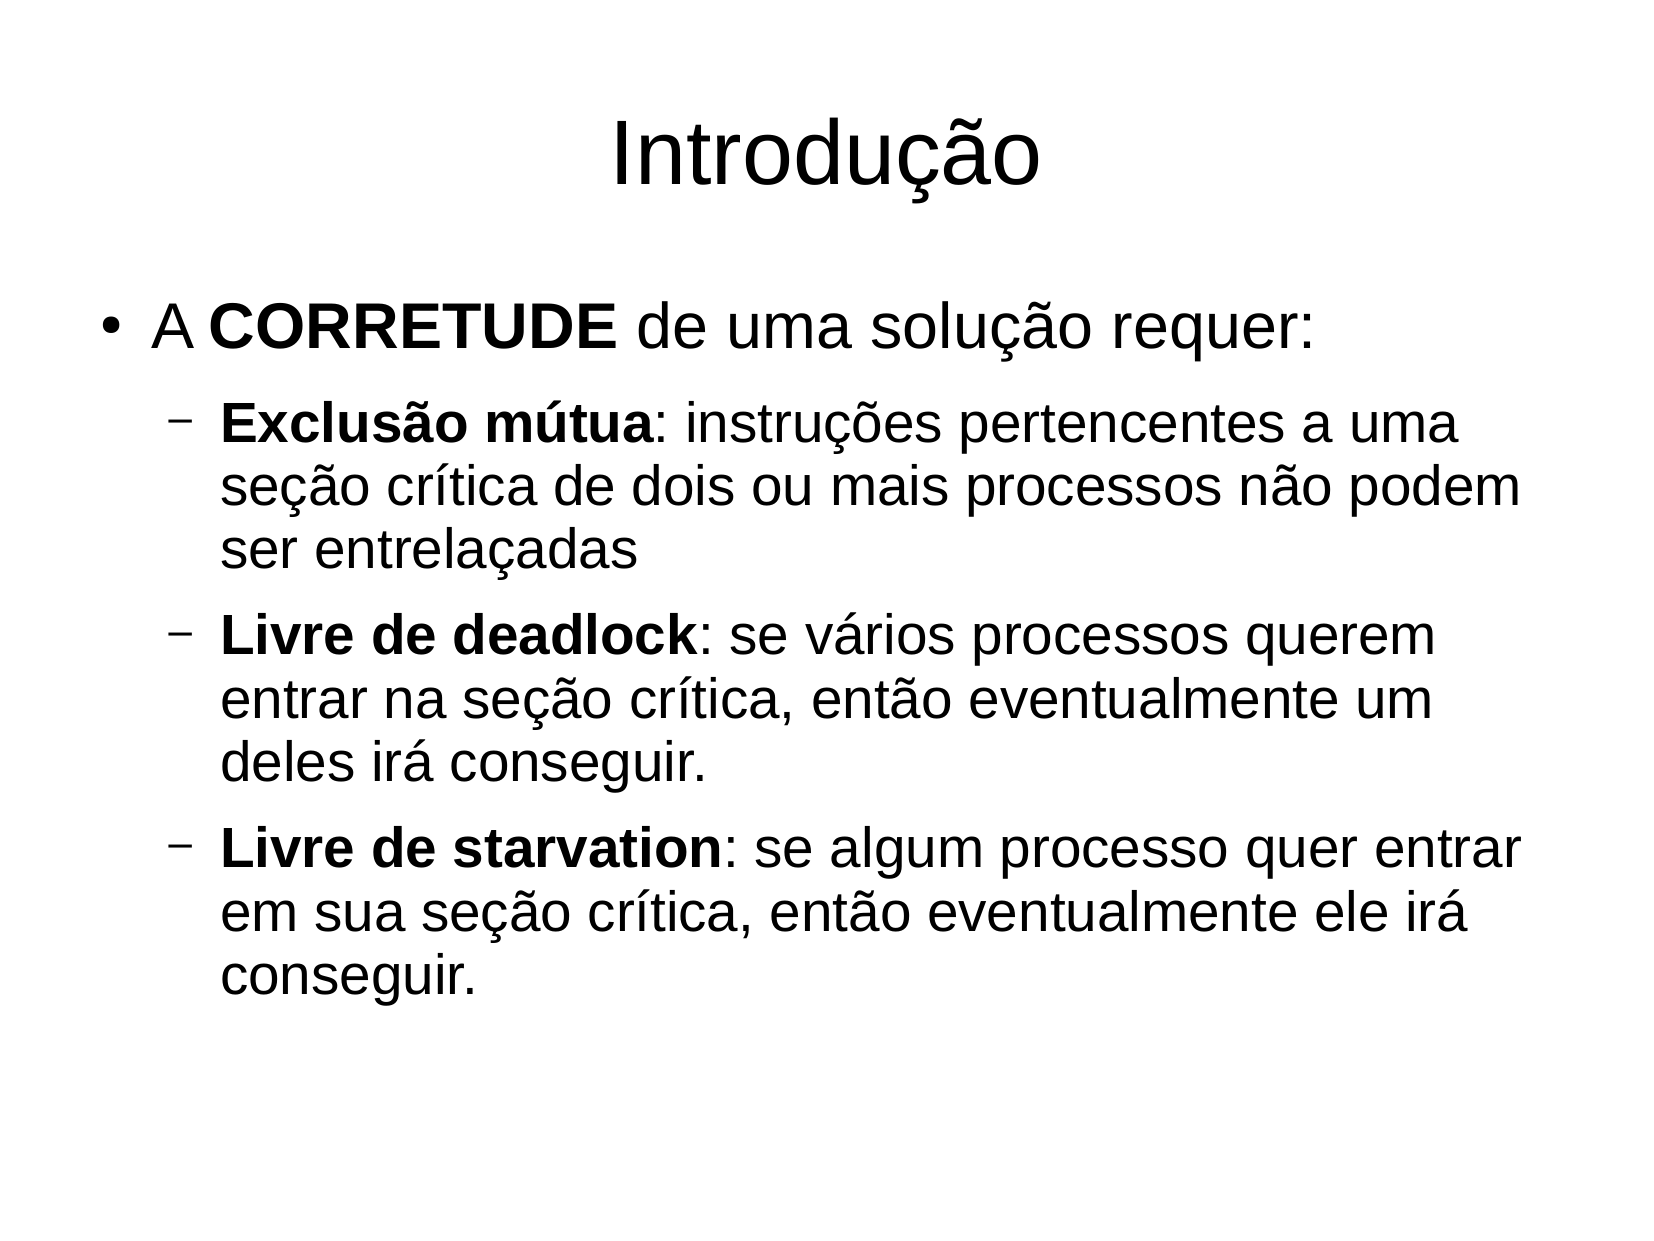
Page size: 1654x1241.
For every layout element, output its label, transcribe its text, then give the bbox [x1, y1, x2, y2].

list A CORRETUDE de uma solução requer: Exclusão mútua: instruções pertencentes a uma seção crítica de dois ou mais processos não podem ser entrelaçadas Livre de deadlock: se vários processos querem entrar na seção crítica, então eventualmente um deles irá conseguir. Livre de starvation: se algum processo quer entrar em sua seção crítica, então eventualmente ele irá conseguir. [82, 290, 1538, 1010]
title Introdução [82, 49, 1571, 257]
